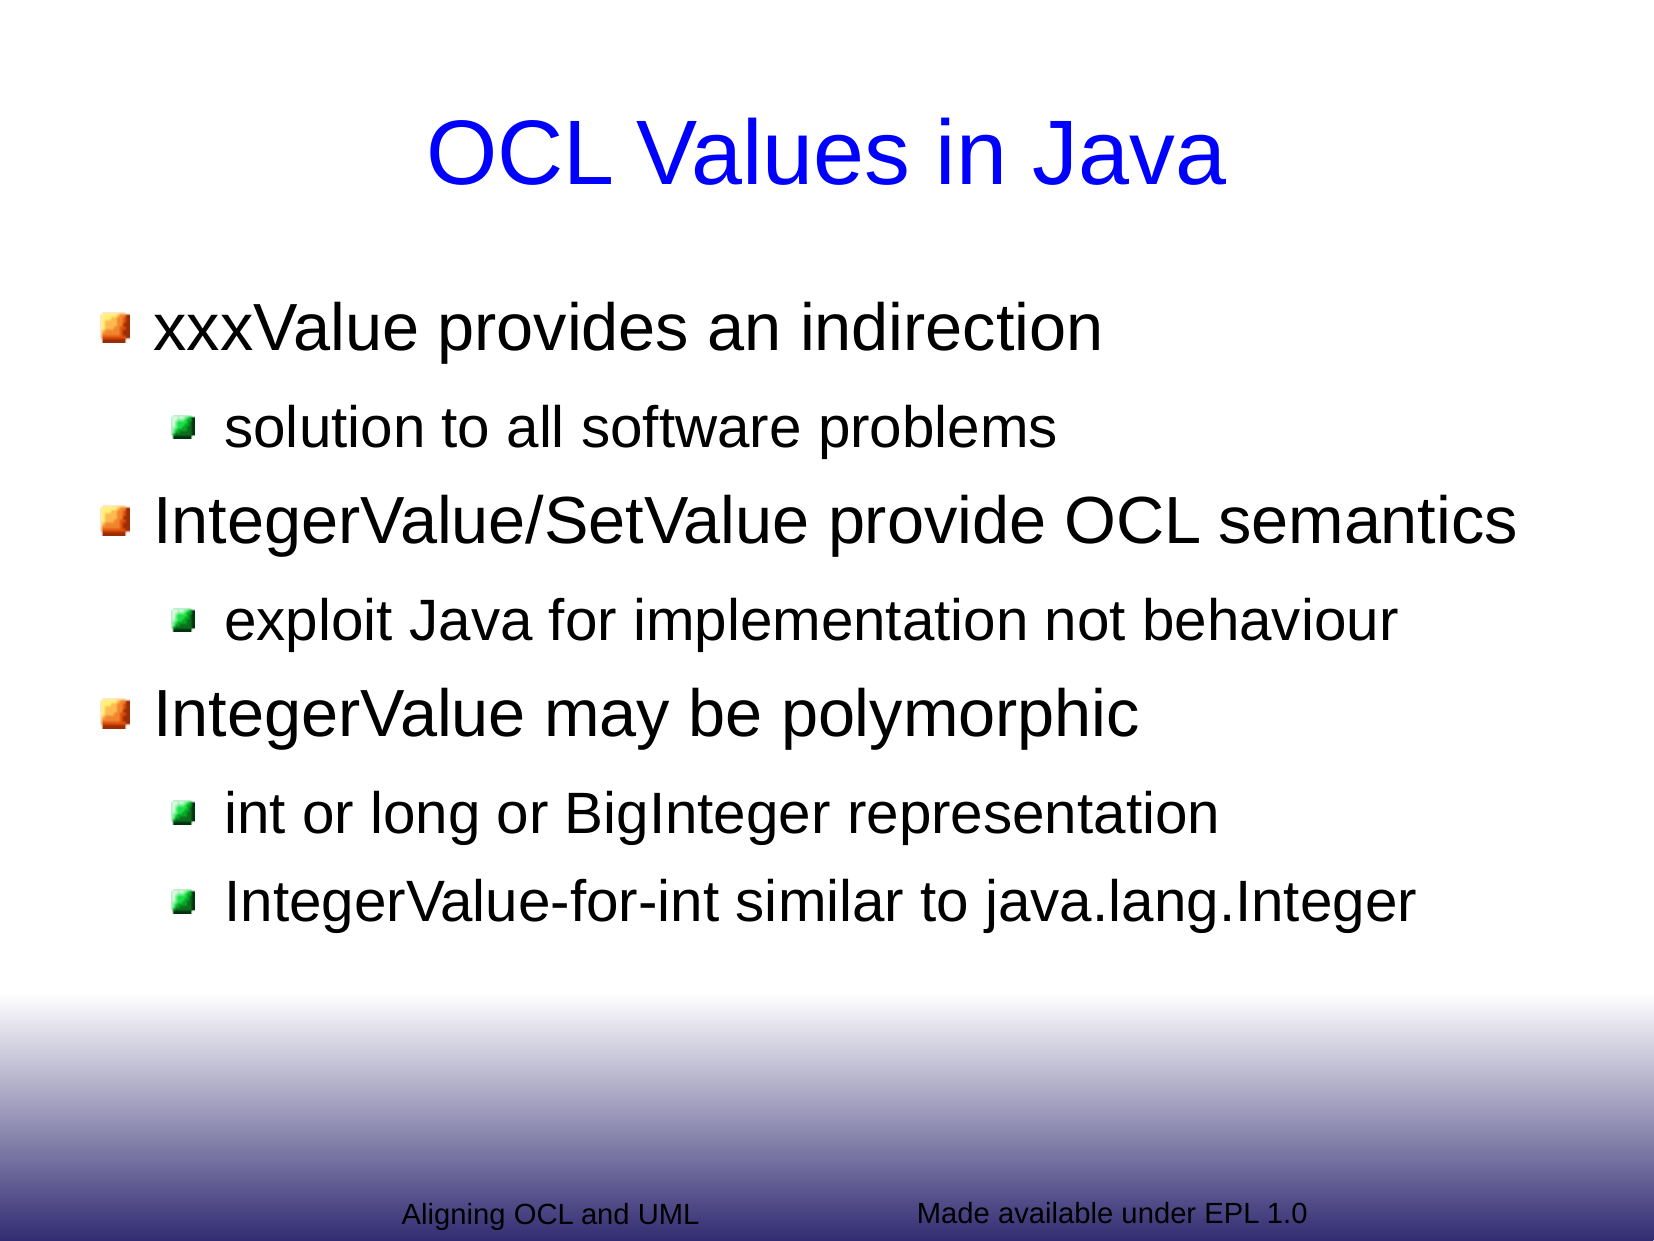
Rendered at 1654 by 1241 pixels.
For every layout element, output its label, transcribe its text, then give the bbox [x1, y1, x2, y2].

list xxxValue provides an indirection solution to all software problems IntegerValue/SetValue provide OCL semantics exploit Java for implementation not behaviour IntegerValue may be polymorphic int or long or BigInteger representation IntegerValue-for-int similar to java.lang.Integer [82, 290, 1571, 1109]
title OCL Values in Java [82, 49, 1571, 257]
